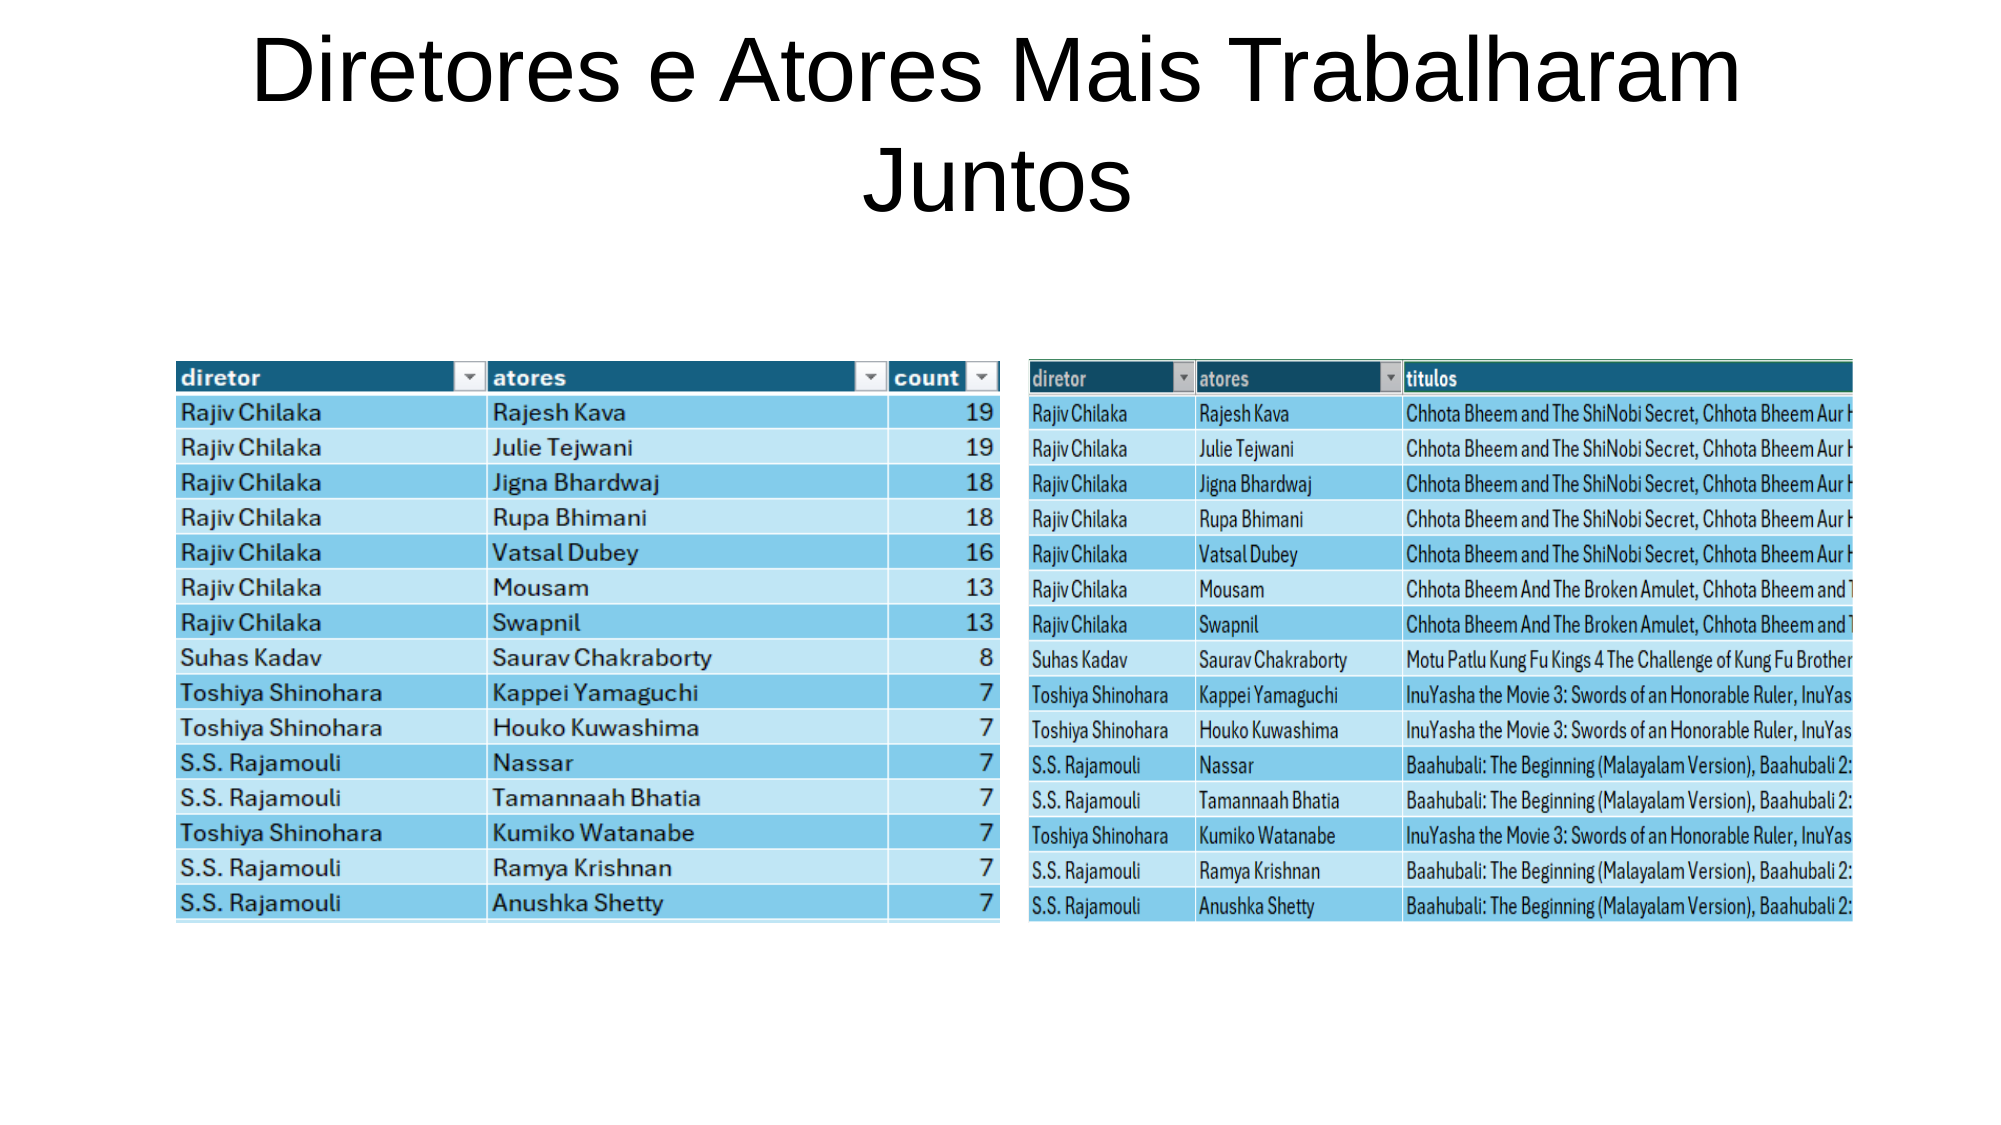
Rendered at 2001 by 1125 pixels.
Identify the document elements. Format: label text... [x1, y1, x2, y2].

text_box Diretores e Atores Mais Trabalharam Juntos [231, 0, 1765, 237]
picture [1028, 359, 1853, 923]
picture [176, 361, 1000, 923]
